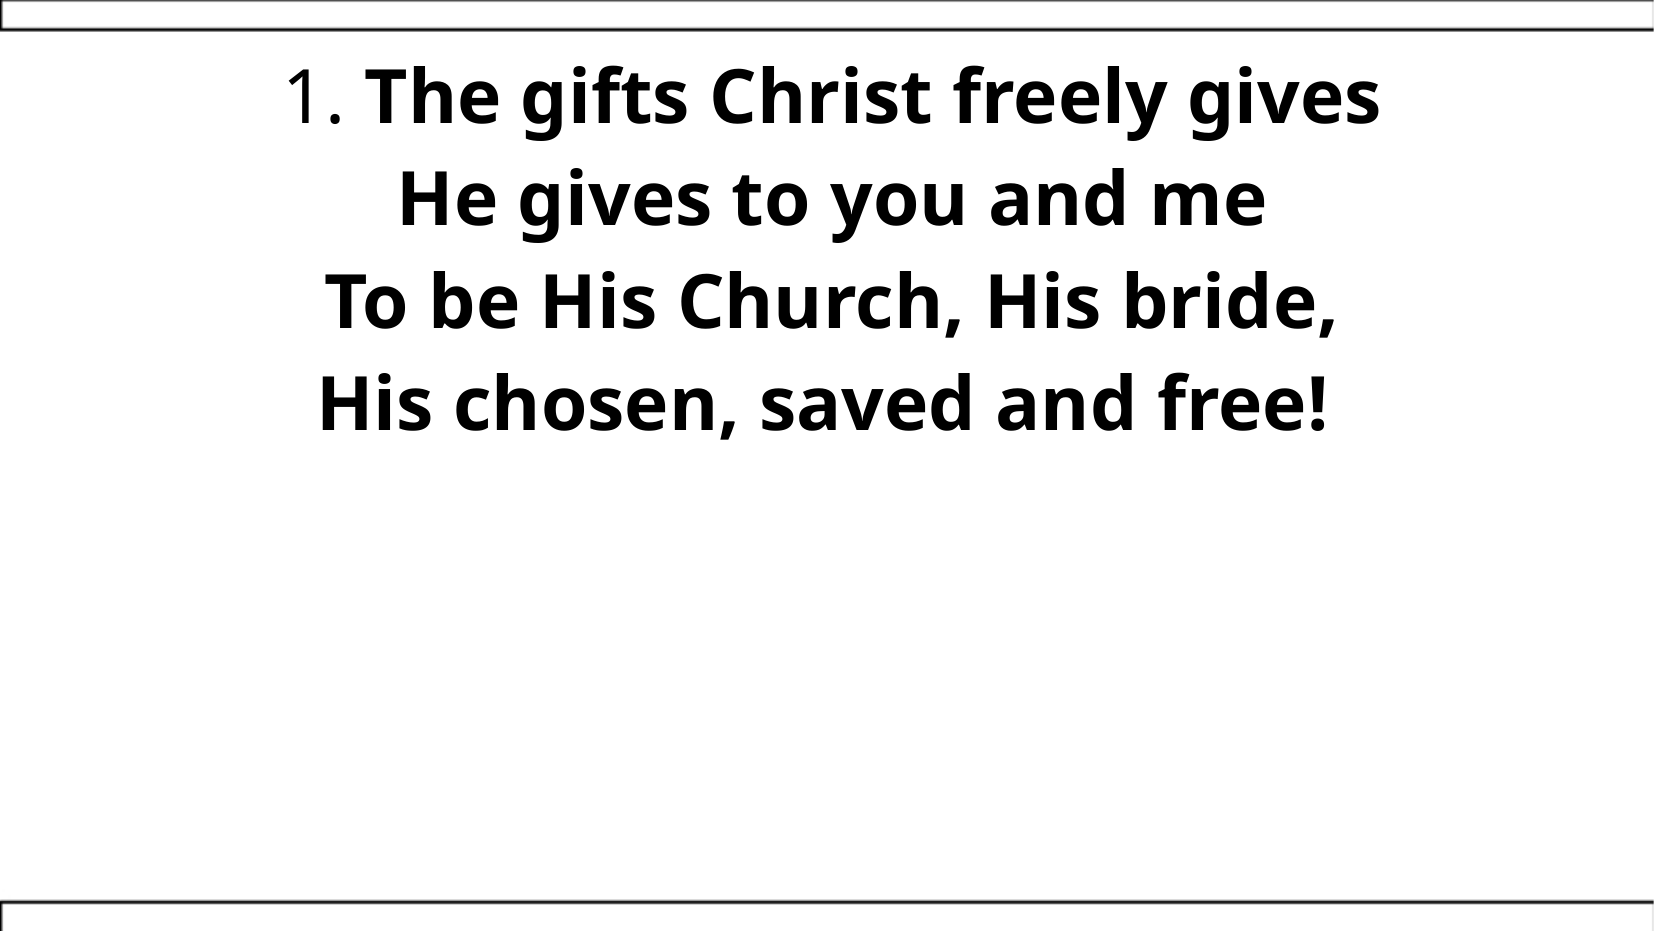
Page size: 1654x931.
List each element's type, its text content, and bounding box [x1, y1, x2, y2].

text_box 1. The gifts Christ freely gives He gives to you and me To be His Church, His bride, His chosen, saved and free! [105, 35, 1561, 451]
picture [0, 0, 1654, 931]
